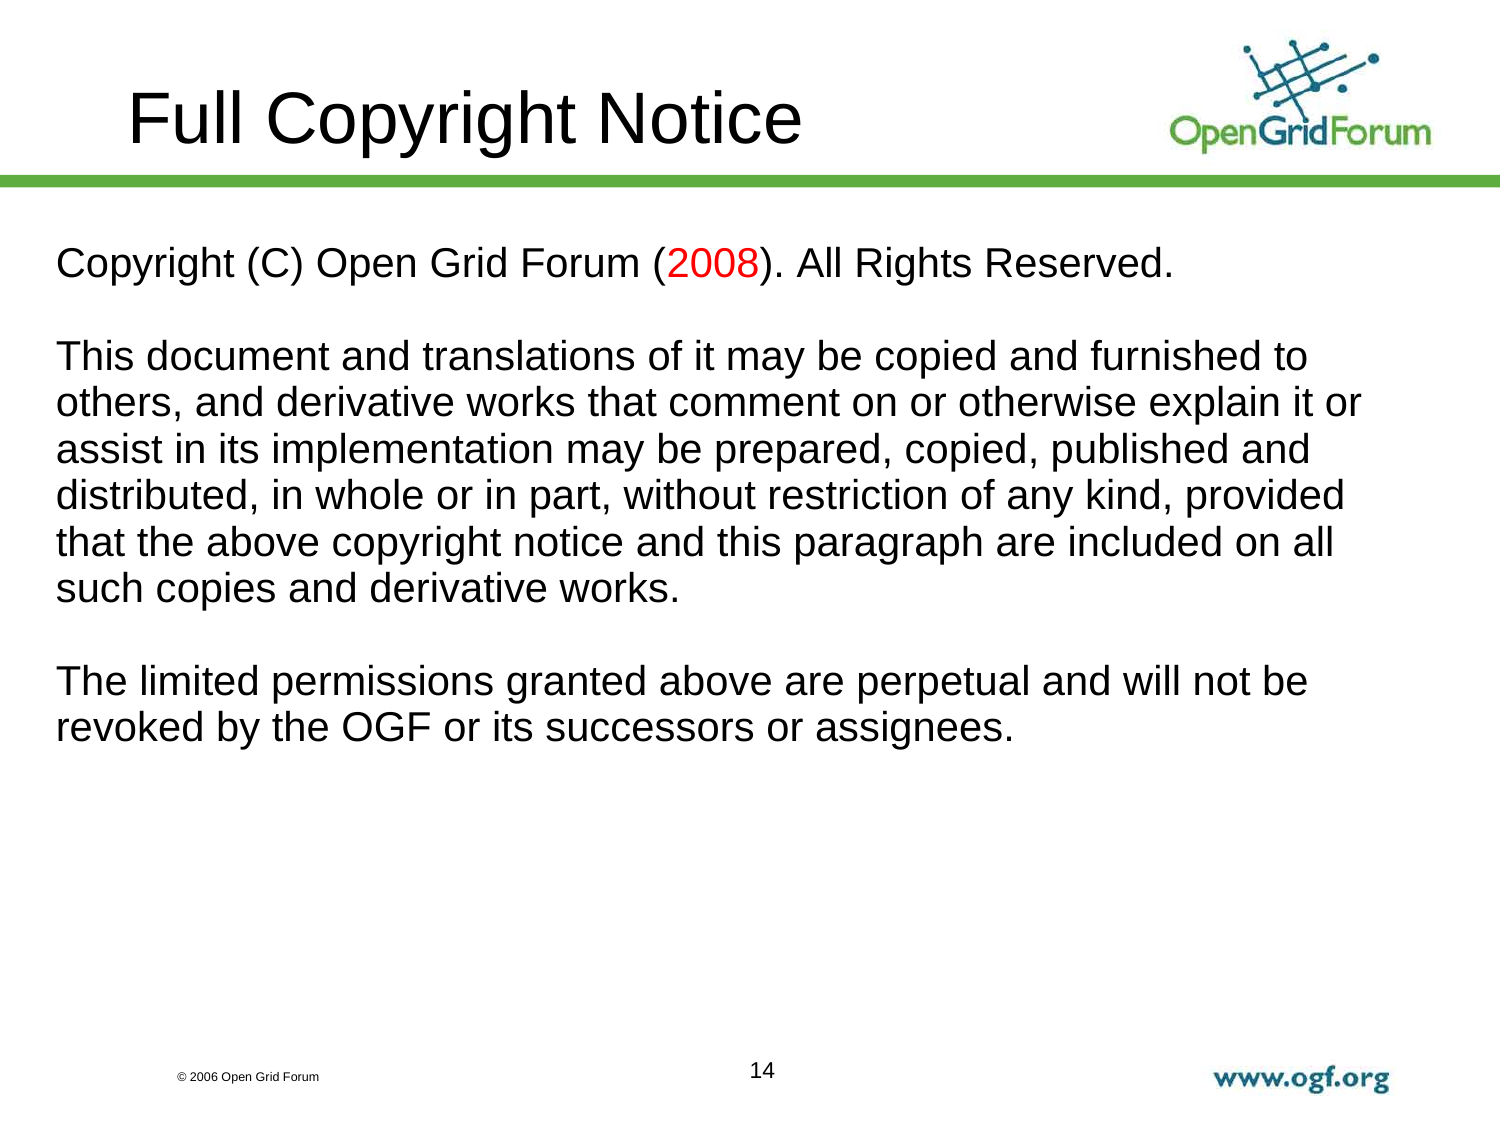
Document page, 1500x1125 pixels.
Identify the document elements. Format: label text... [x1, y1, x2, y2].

picture [0, 188, 1500, 1125]
text_box 13 [324, 1050, 1200, 1125]
text_box Copyright (C) Open Grid Forum (2008). All Rights Reserved. This document and translations of it may be copied and furnished to others, and derivative works that comment on or otherwise explain it or assist in its implementation may be prepared, copied, published and distributed, in whole or in part, without restriction of any kind, provided that the above copyright notice and this paragraph are included on all such copies and derivative works. The limited permissions granted above are perpetual and will not be revoked by the OGF or its successors or assignees. [41, 231, 1400, 852]
picture [0, 0, 1500, 174]
title Full Copyright Notice [112, 24, 1388, 213]
